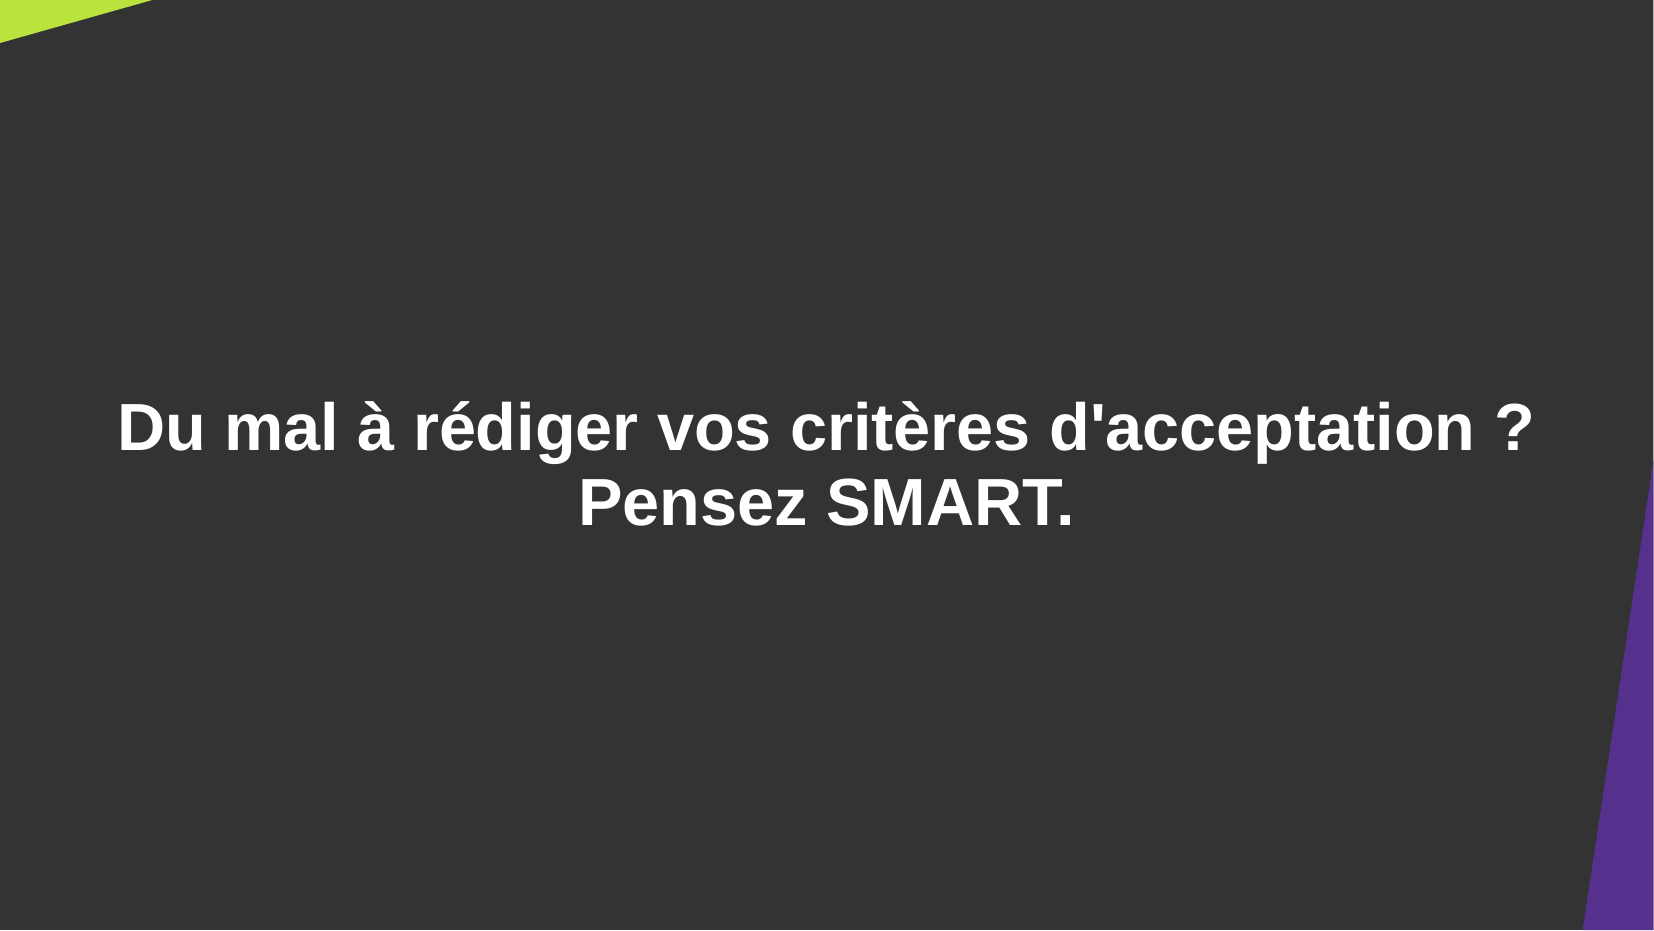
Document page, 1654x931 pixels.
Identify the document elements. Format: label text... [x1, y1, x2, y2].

title Du mal à rédiger vos critères d'acceptation ? Pensez SMART. [31, 367, 1622, 563]
text_box [0, 0, 153, 44]
text_box [1582, 456, 1654, 931]
